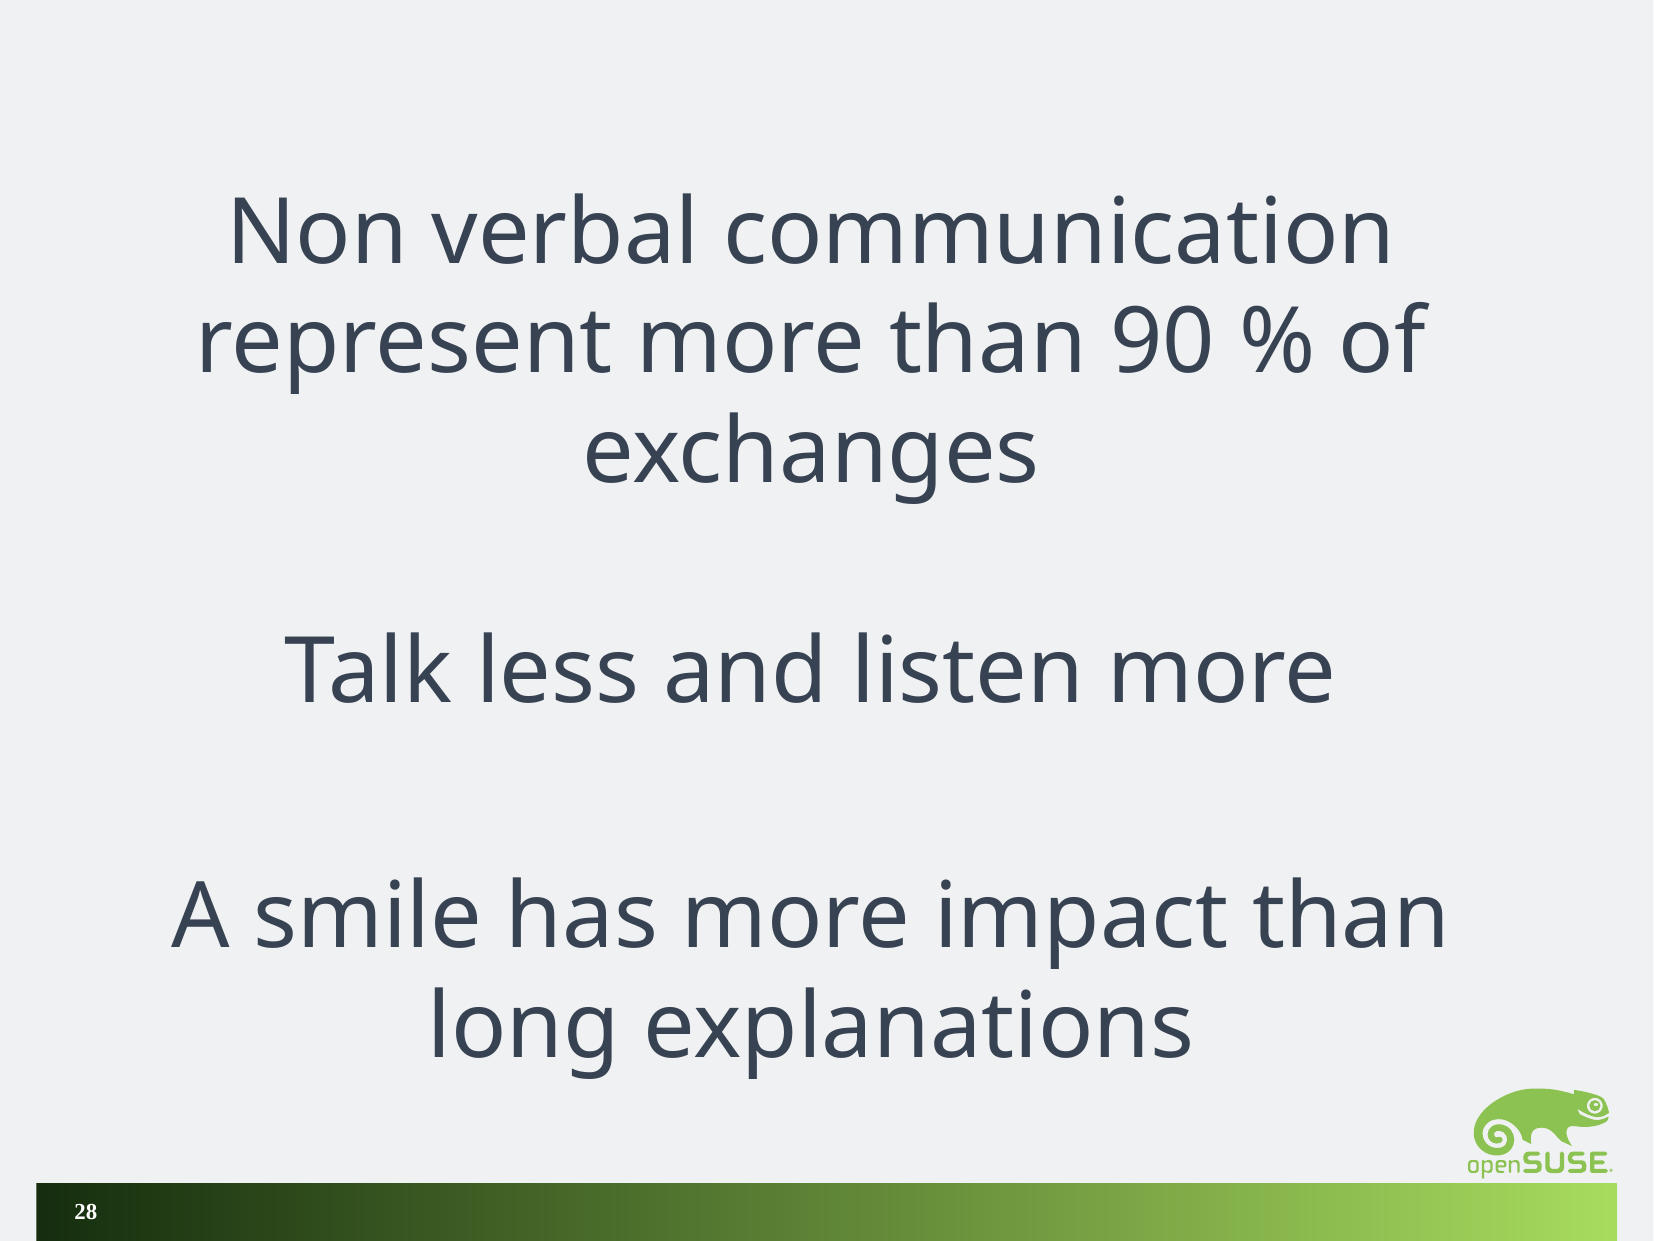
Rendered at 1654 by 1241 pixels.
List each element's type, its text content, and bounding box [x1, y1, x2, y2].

picture [1587, 1098, 1602, 1113]
picture [0, 0, 1654, 1241]
text_box Non verbal communication represent more than 90 % of exchanges Talk less and listen more A smile has more impact than long explanations [75, 156, 1548, 1241]
